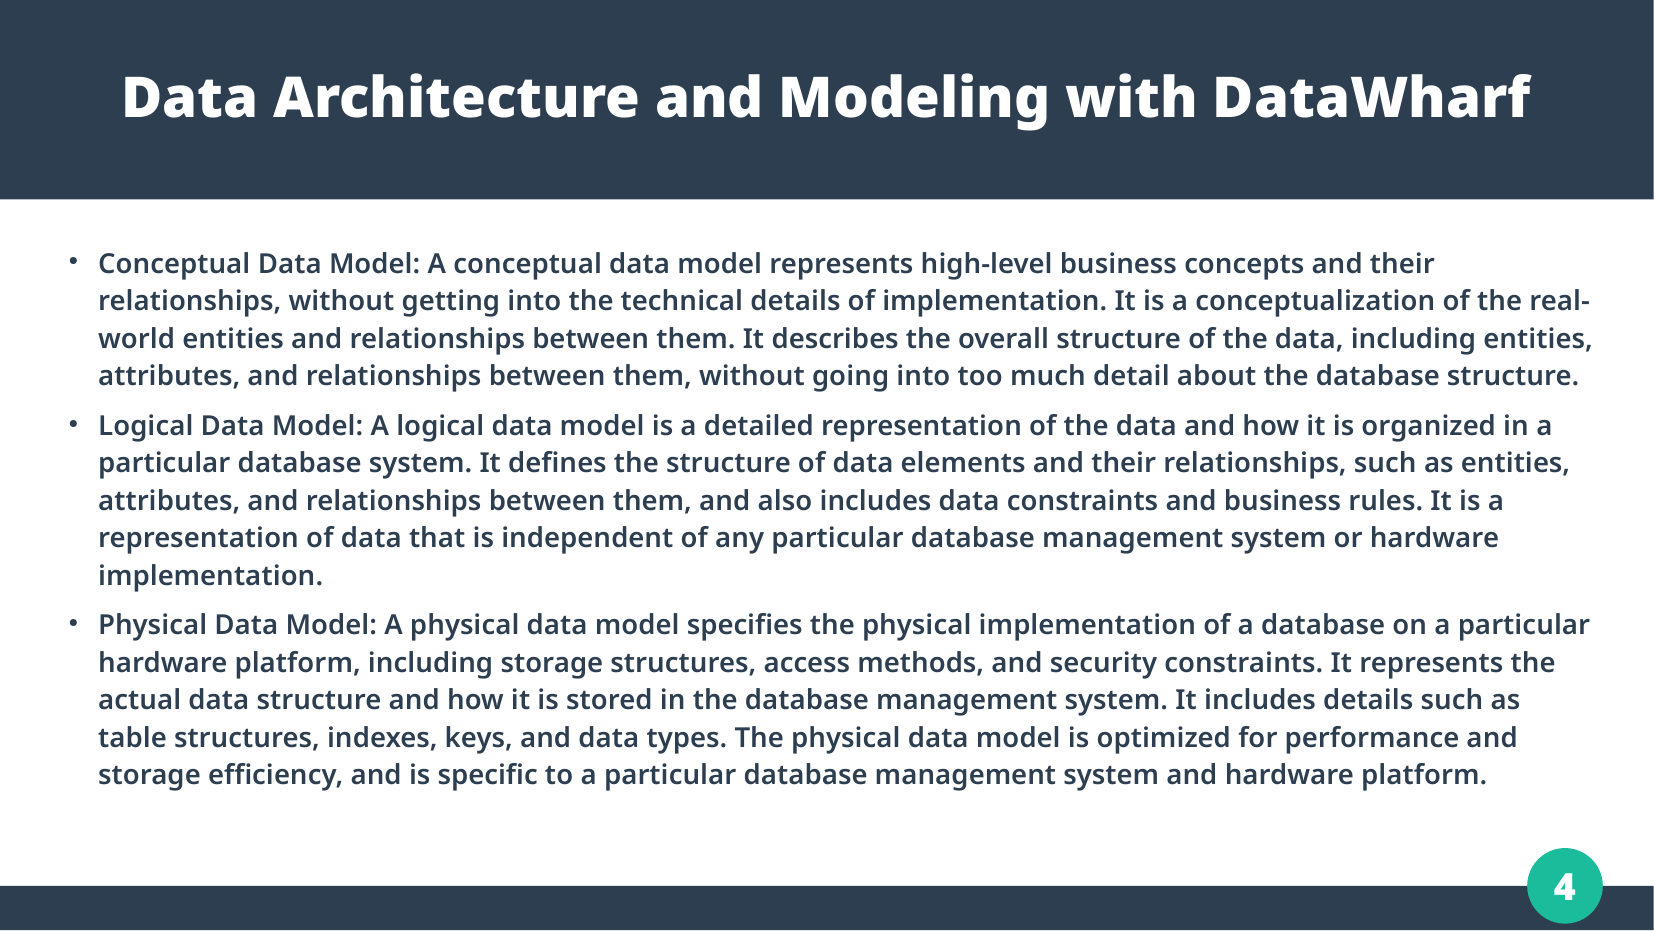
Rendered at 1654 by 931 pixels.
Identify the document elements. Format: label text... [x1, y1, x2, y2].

list Conceptual Data Model: A conceptual data model represents high-level business concepts and their relationships, without getting into the technical details of implementation. It is a conceptualization of the real-world entities and relationships between them. It describes the overall structure of the data, including entities, attributes, and relationships between them, without going into too much detail about the database structure. Logical Data Model: A logical data model is a detailed representation of the data and how it is organized in a particular database system. It defines the structure of data elements and their relationships, such as entities, attributes, and relationships between them, and also includes data constraints and business rules. It is a representation of data that is independent of any particular database management system or hardware implementation. Physical Data Model: A physical data model specifies the physical implementation of a database on a particular hardware platform, including storage structures, access methods, and security constraints. It represents the actual data structure and how it is stored in the database management system. It includes details such as table structures, indexes, keys, and data types. The physical data model is optimized for performance and storage efficiency, and is specific to a particular database management system and hardware platform. [59, 243, 1595, 864]
title Data Architecture and Modeling with DataWharf [59, 37, 1595, 156]
